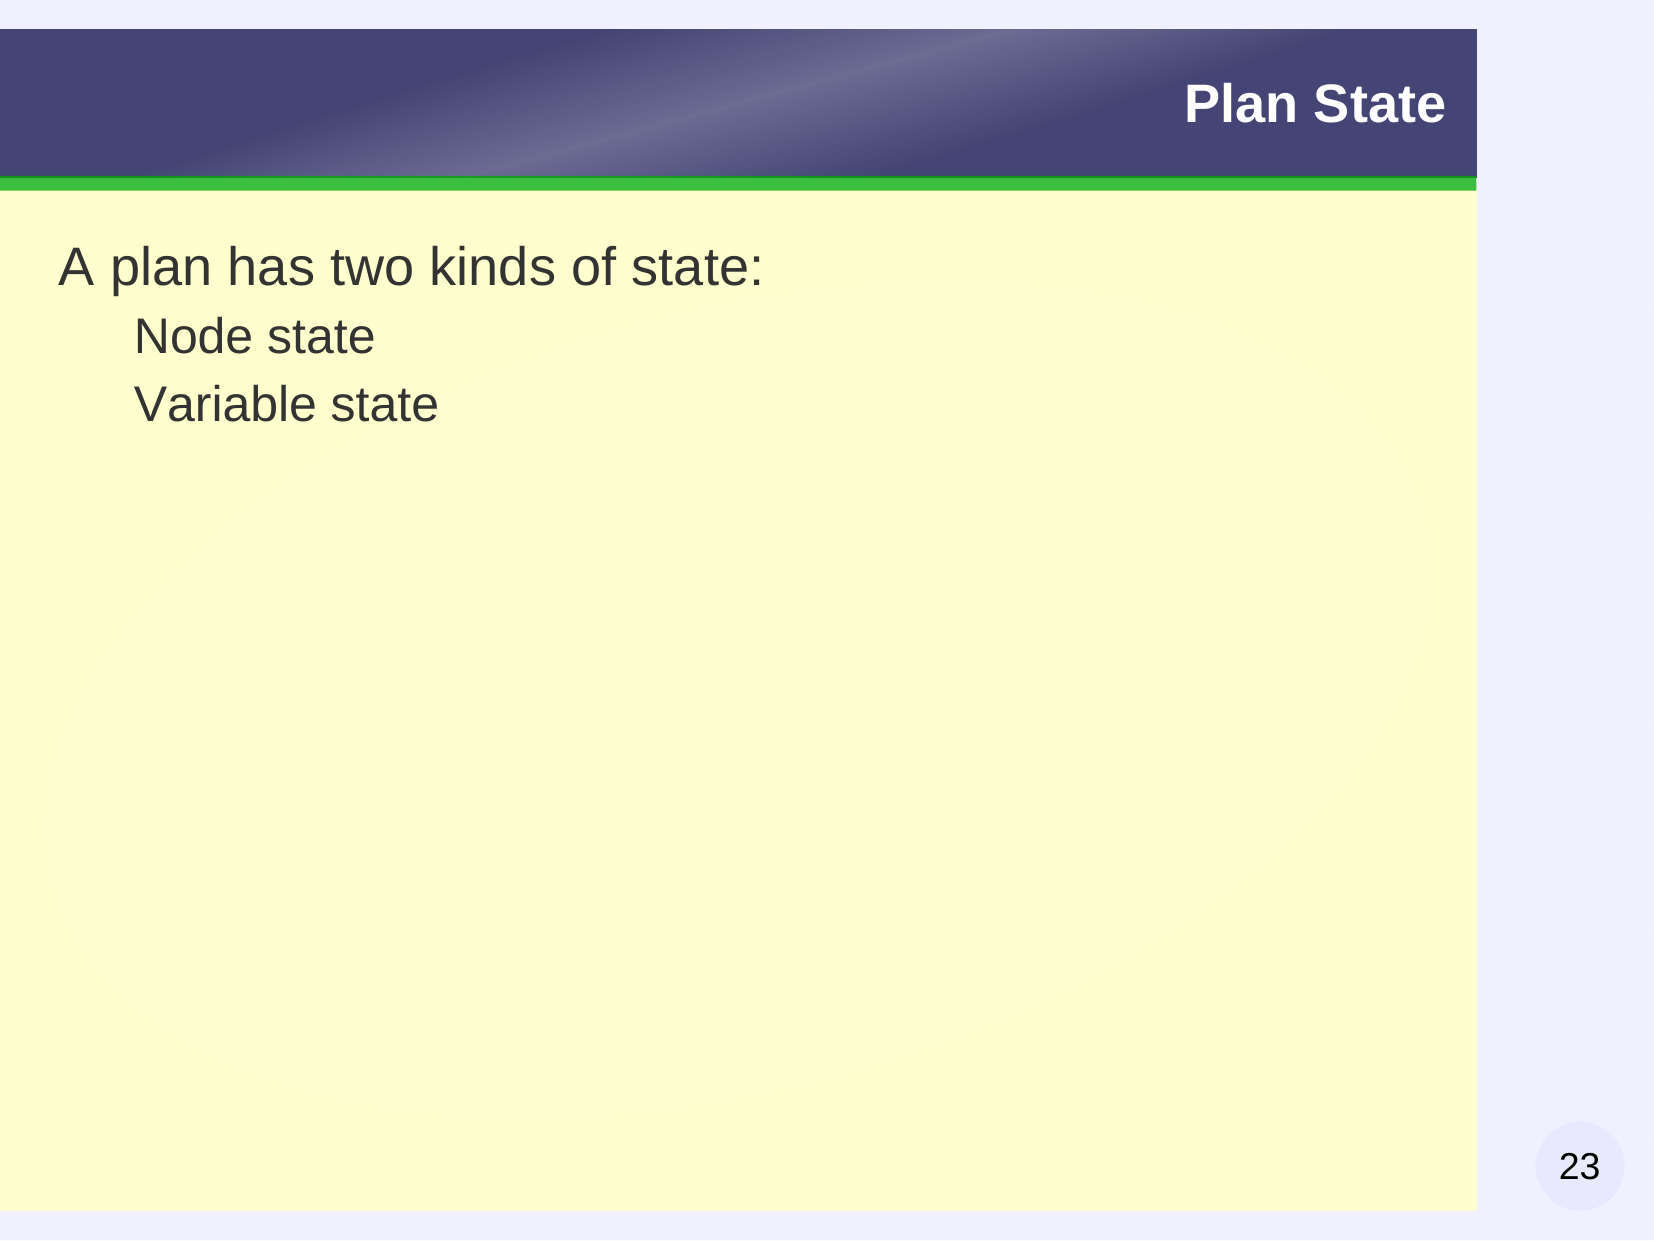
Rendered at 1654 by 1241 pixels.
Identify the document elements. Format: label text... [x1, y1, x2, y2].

title Plan State [29, 59, 1447, 148]
list A plan has two kinds of state: Node state Variable state [59, 236, 1418, 1182]
